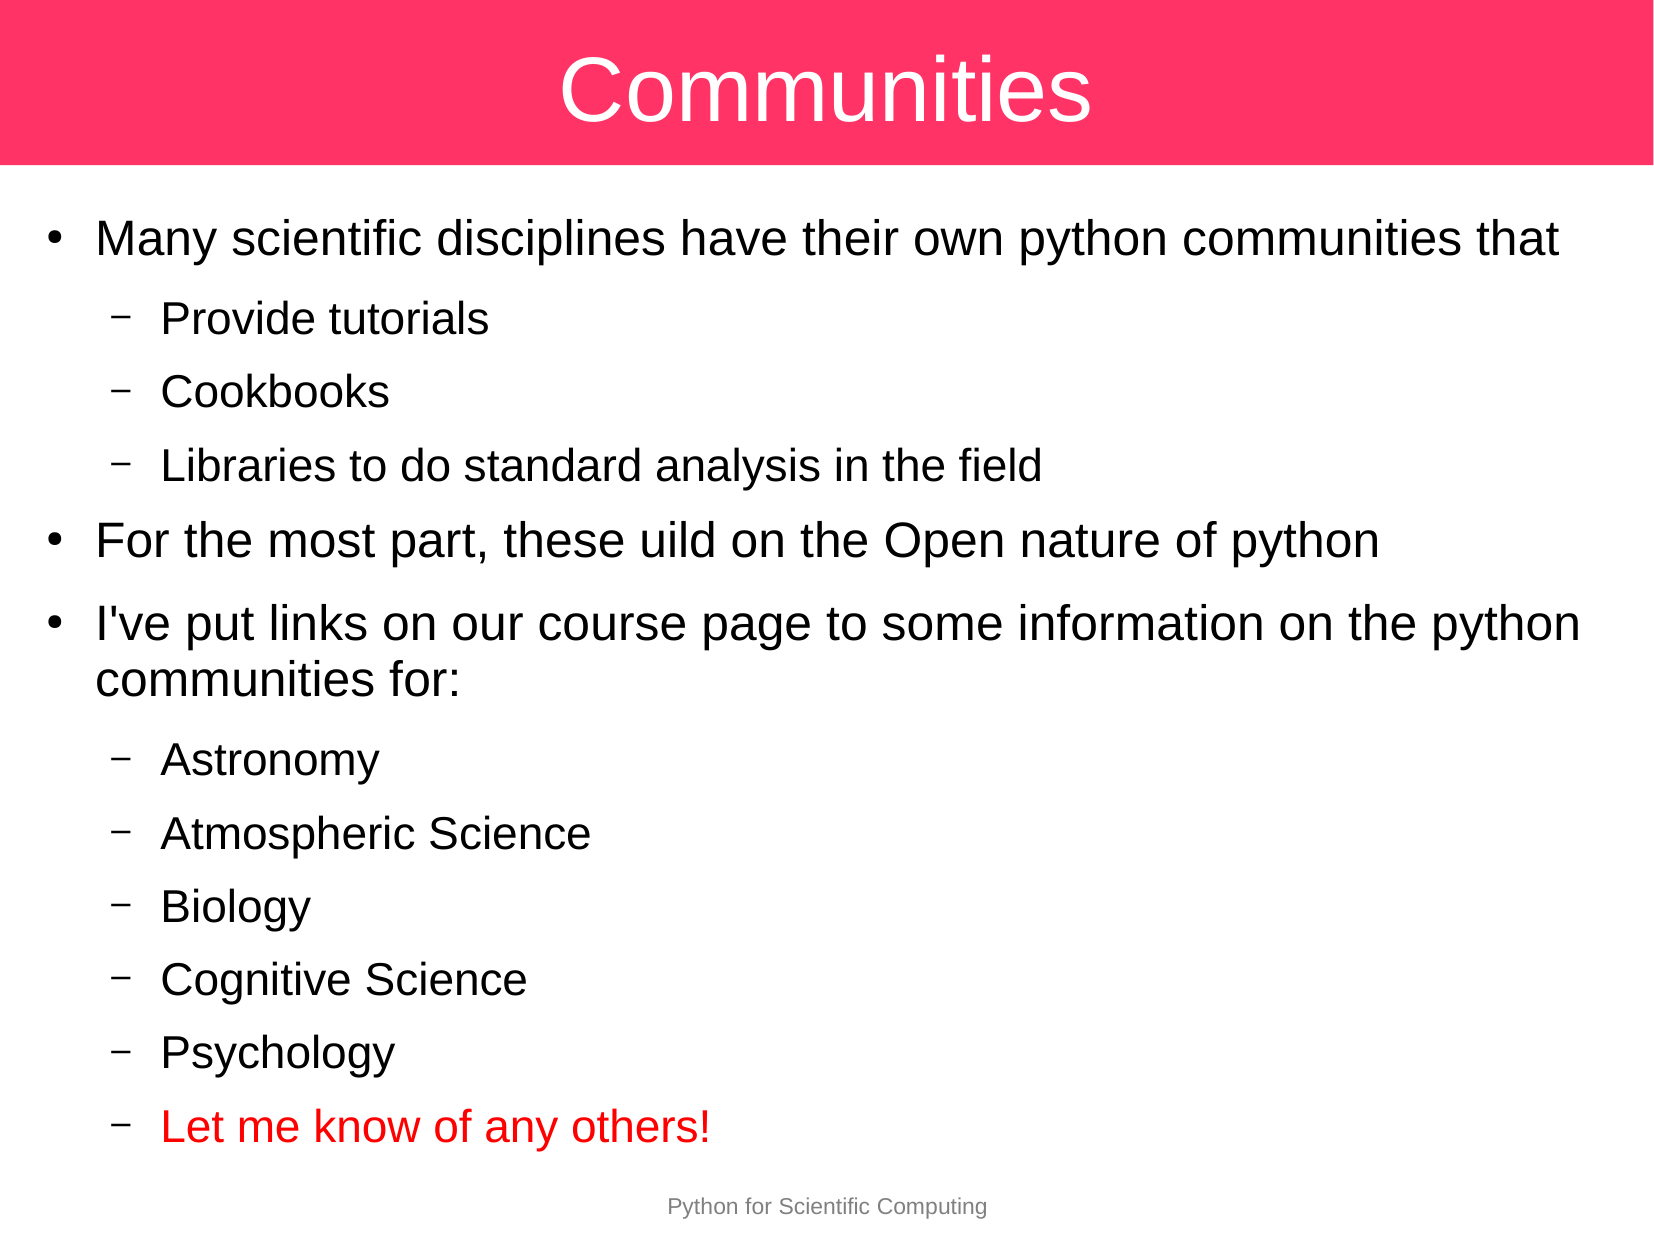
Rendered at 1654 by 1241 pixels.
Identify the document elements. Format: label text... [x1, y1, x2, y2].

list Many scientific disciplines have their own python communities that Provide tutorials Cookbooks Libraries to do standard analysis in the field For the most part, these uild on the Open nature of python I've put links on our course page to some information on the python communities for: Astronomy Atmospheric Science Biology Cognitive Science Psychology Let me know of any others! [30, 210, 1621, 1156]
title Communities [82, 31, 1571, 148]
